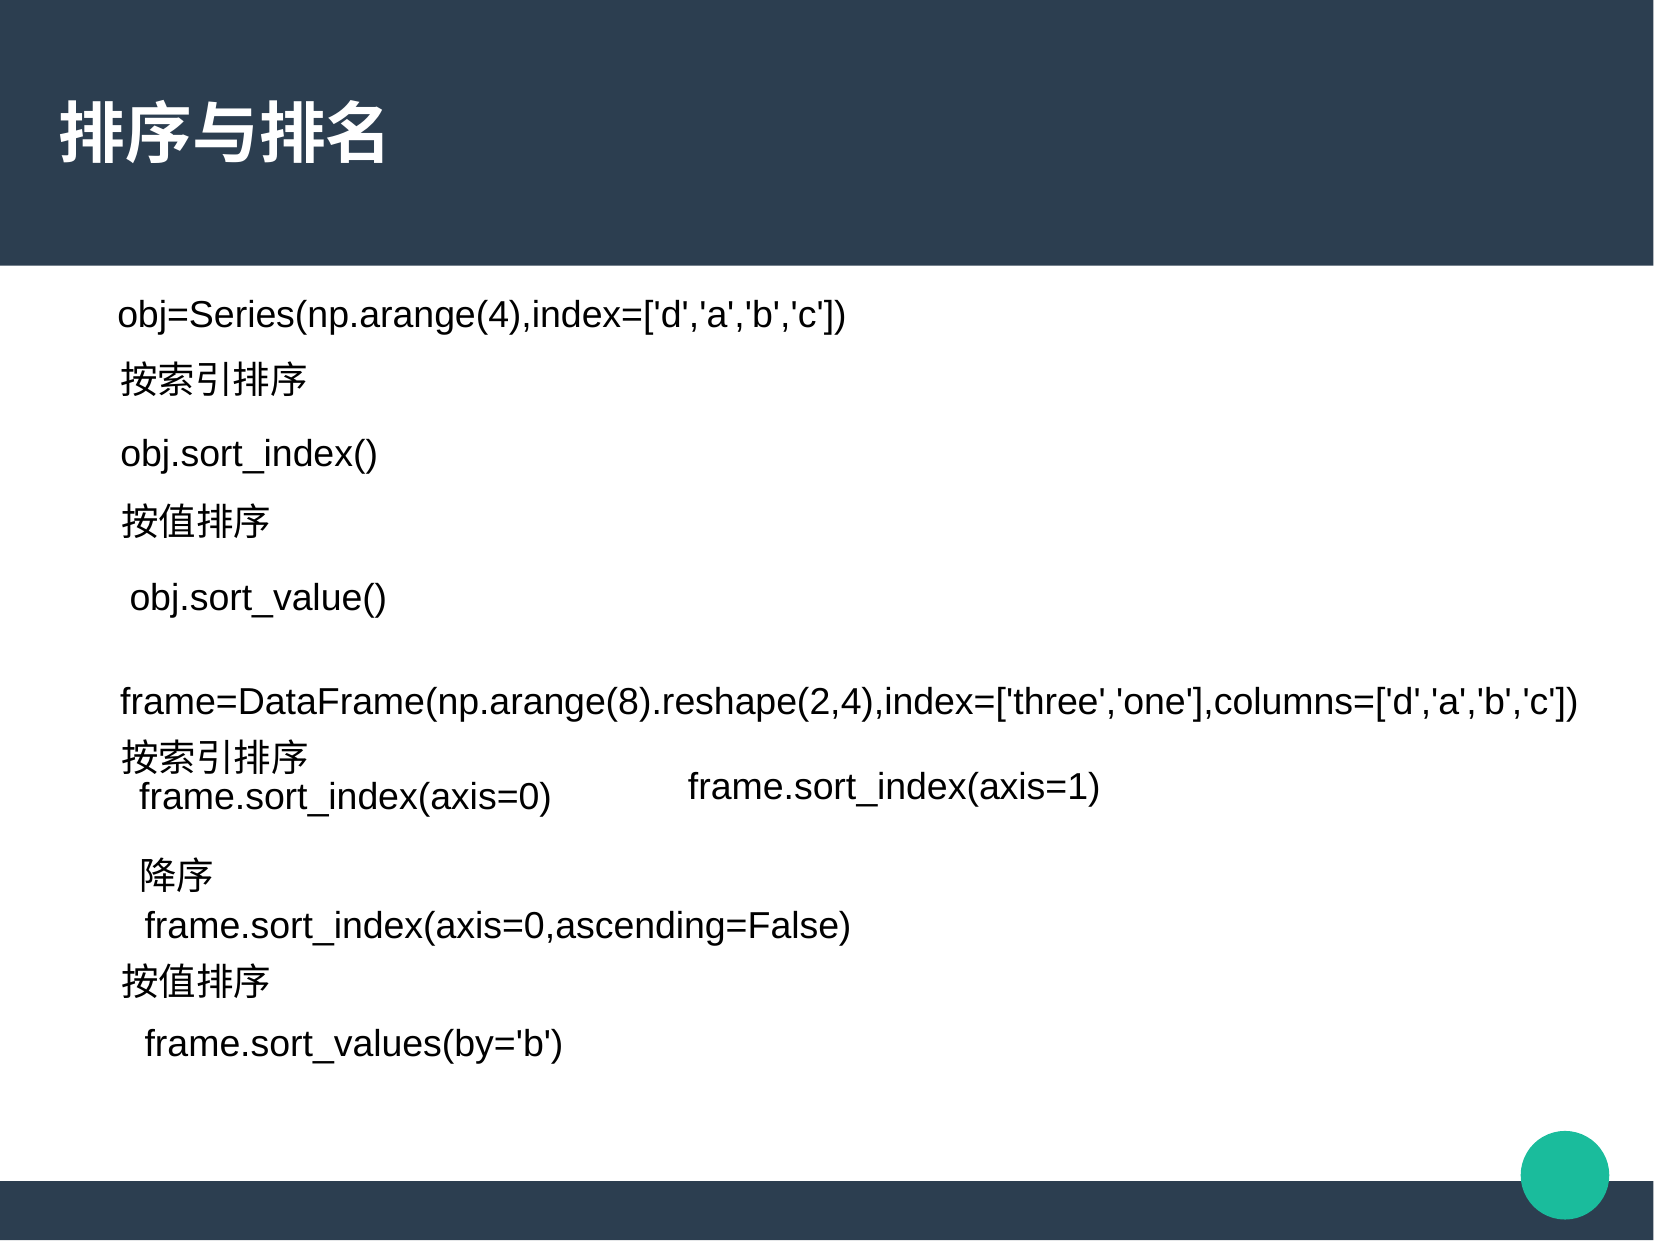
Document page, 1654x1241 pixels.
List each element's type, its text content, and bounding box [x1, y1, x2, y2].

text_box frame.sort_index(axis=1) [673, 758, 1116, 815]
text_box 按值排序 [106, 944, 402, 1016]
text_box frame.sort_index(axis=0) [124, 767, 567, 825]
text_box 按值排序 [106, 484, 402, 555]
text_box obj.sort_index() [105, 424, 394, 482]
text_box frame.sort_values(by='b') [129, 1015, 579, 1073]
text_box 降序 [124, 838, 408, 909]
text_box frame.sort_index(axis=0,ascending=False) [129, 897, 1193, 997]
text_box obj.sort_value() [114, 569, 403, 626]
text_box frame=DataFrame(np.arange(8).reshape(2,4),index=['three','one'],columns=['d','a','b','c']) [105, 673, 1595, 731]
text_box 按索引排序 [106, 721, 497, 792]
text_box 按索引排序 [105, 342, 496, 413]
text_box obj=Series(np.arange(4),index=['d','a','b','c']) [102, 285, 863, 343]
title 排序与排名 [59, 49, 1595, 207]
